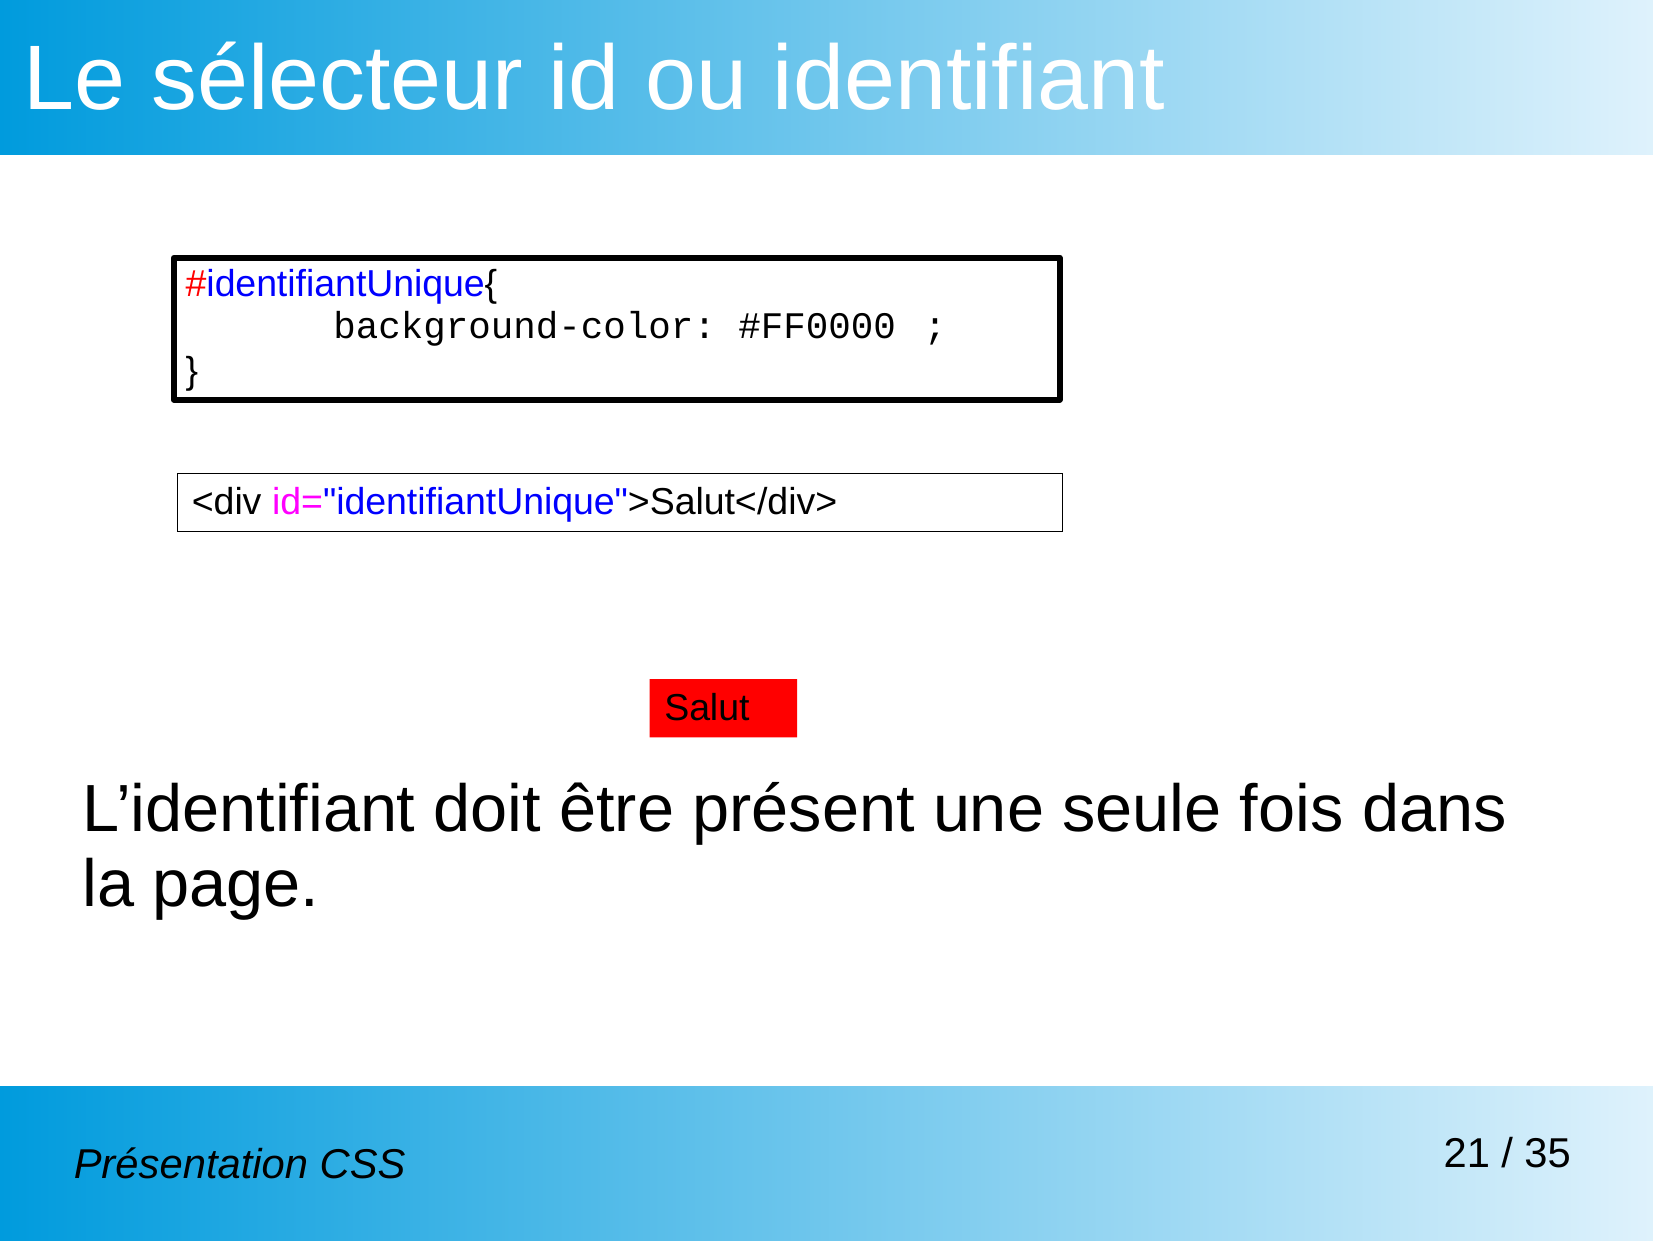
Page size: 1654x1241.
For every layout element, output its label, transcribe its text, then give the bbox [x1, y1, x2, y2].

list L’identifiant doit être présent une seule fois dans la page. [82, 771, 1571, 1009]
text_box <div id="identifiantUnique">Salut</div> [177, 473, 1063, 532]
text_box Salut [649, 679, 798, 738]
text_box #identifiantUnique{ background-color: #FF0000 ; } [173, 257, 1060, 400]
title Le sélecteur id ou identifiant [23, 25, 1512, 130]
